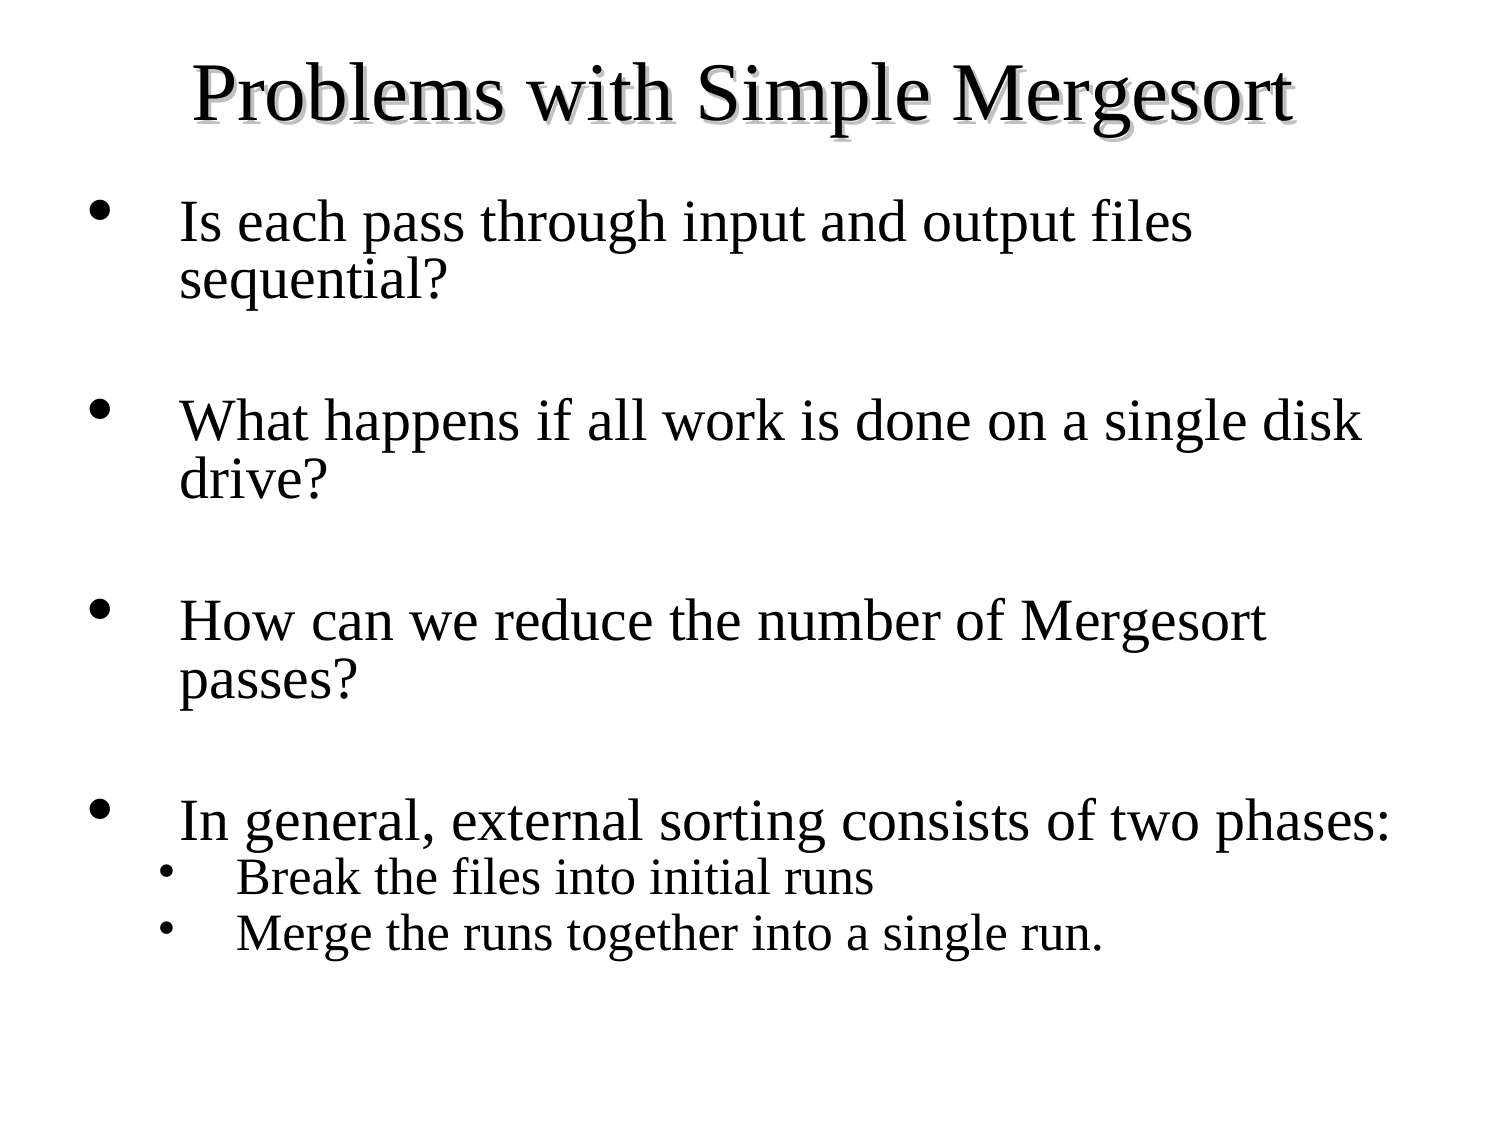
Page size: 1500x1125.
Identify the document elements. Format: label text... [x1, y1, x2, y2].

title Problems with Simple Mergesort [62, 24, 1425, 150]
list Is each pass through input and output files sequential? What happens if all work is done on a single disk drive? How can we reduce the number of Mergesort passes? In general, external sorting consists of two phases: Break the files into initial runs Merge the runs together into a single run. [74, 187, 1425, 1012]
